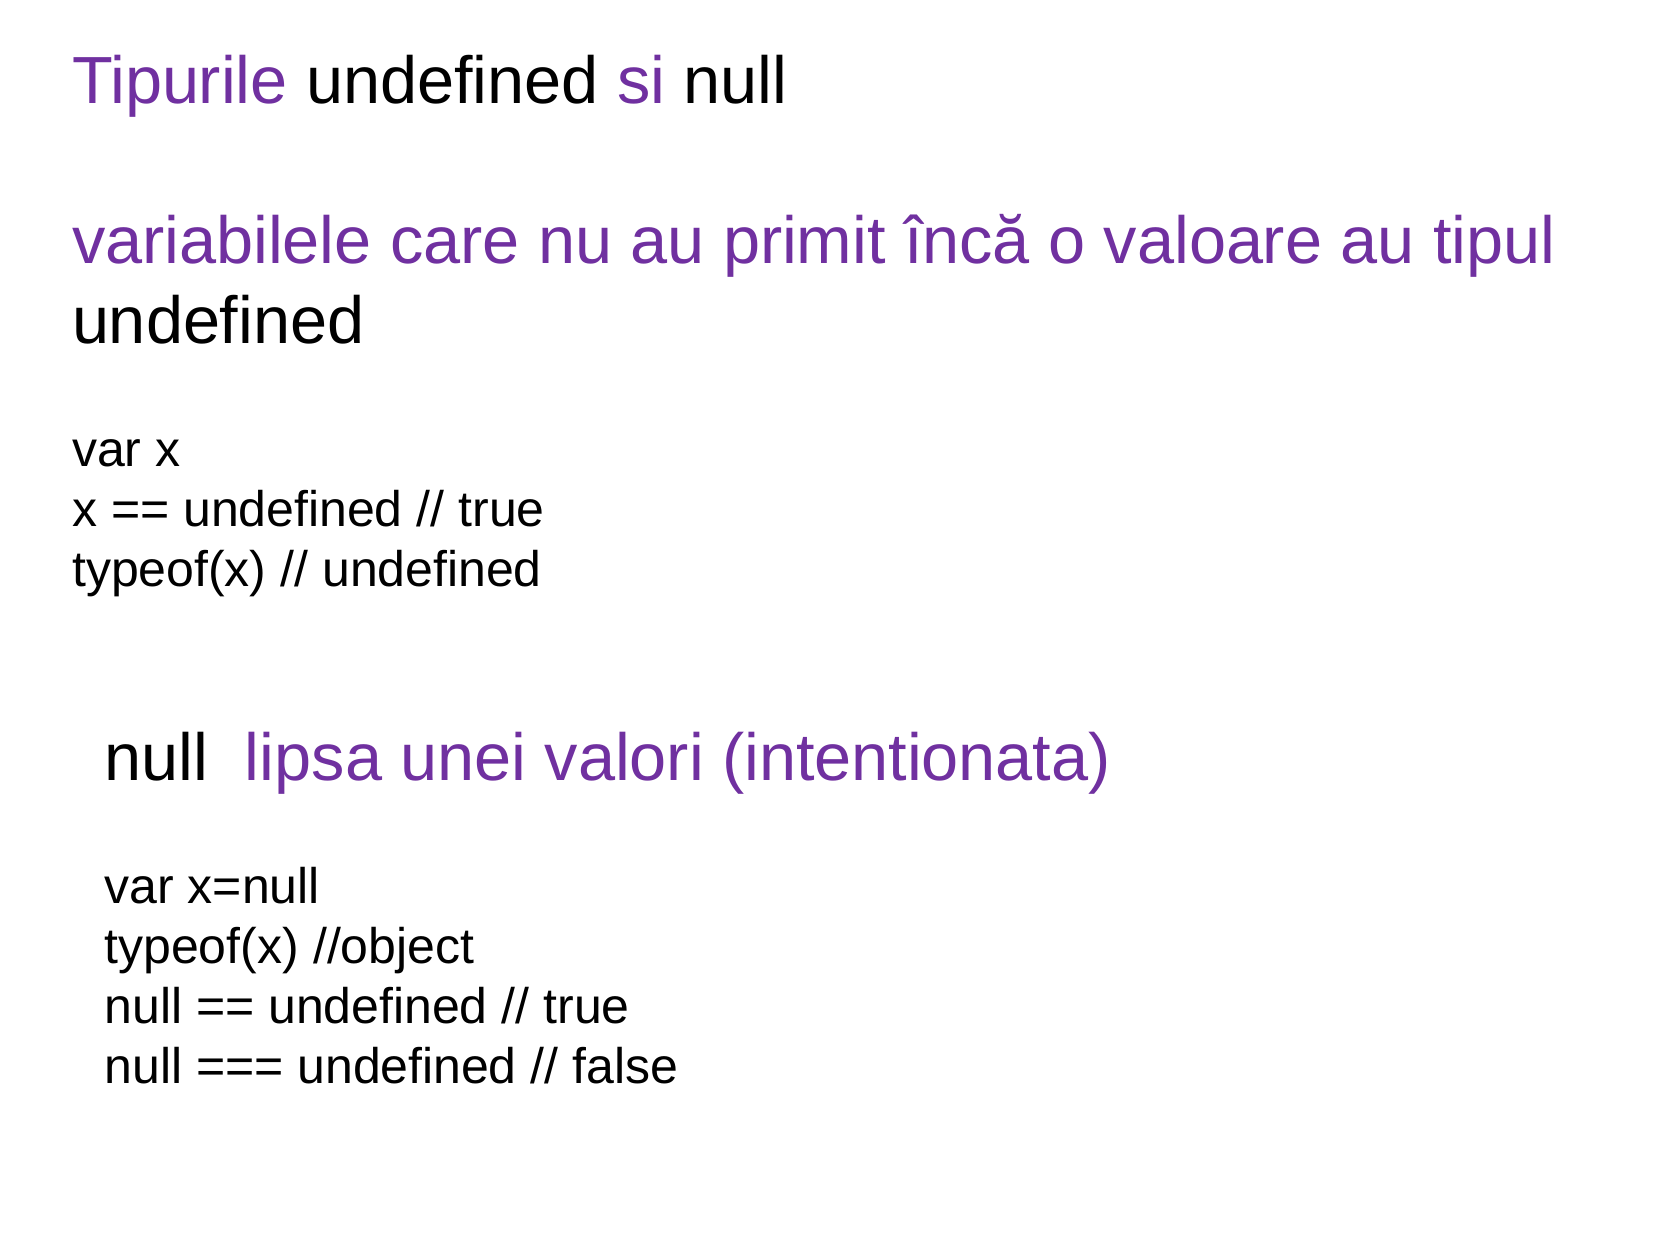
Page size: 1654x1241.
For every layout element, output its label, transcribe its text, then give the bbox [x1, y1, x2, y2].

text_box null lipsa unei valori (intentionata) var x=null typeof(x) //object null == undefined // true null === undefined // false [89, 706, 1127, 1102]
text_box Tipurile undefined si null variabilele care nu au primit încă o valoare au tipul undefined var x x == undefined // true typeof(x) // undefined [57, 29, 1590, 605]
